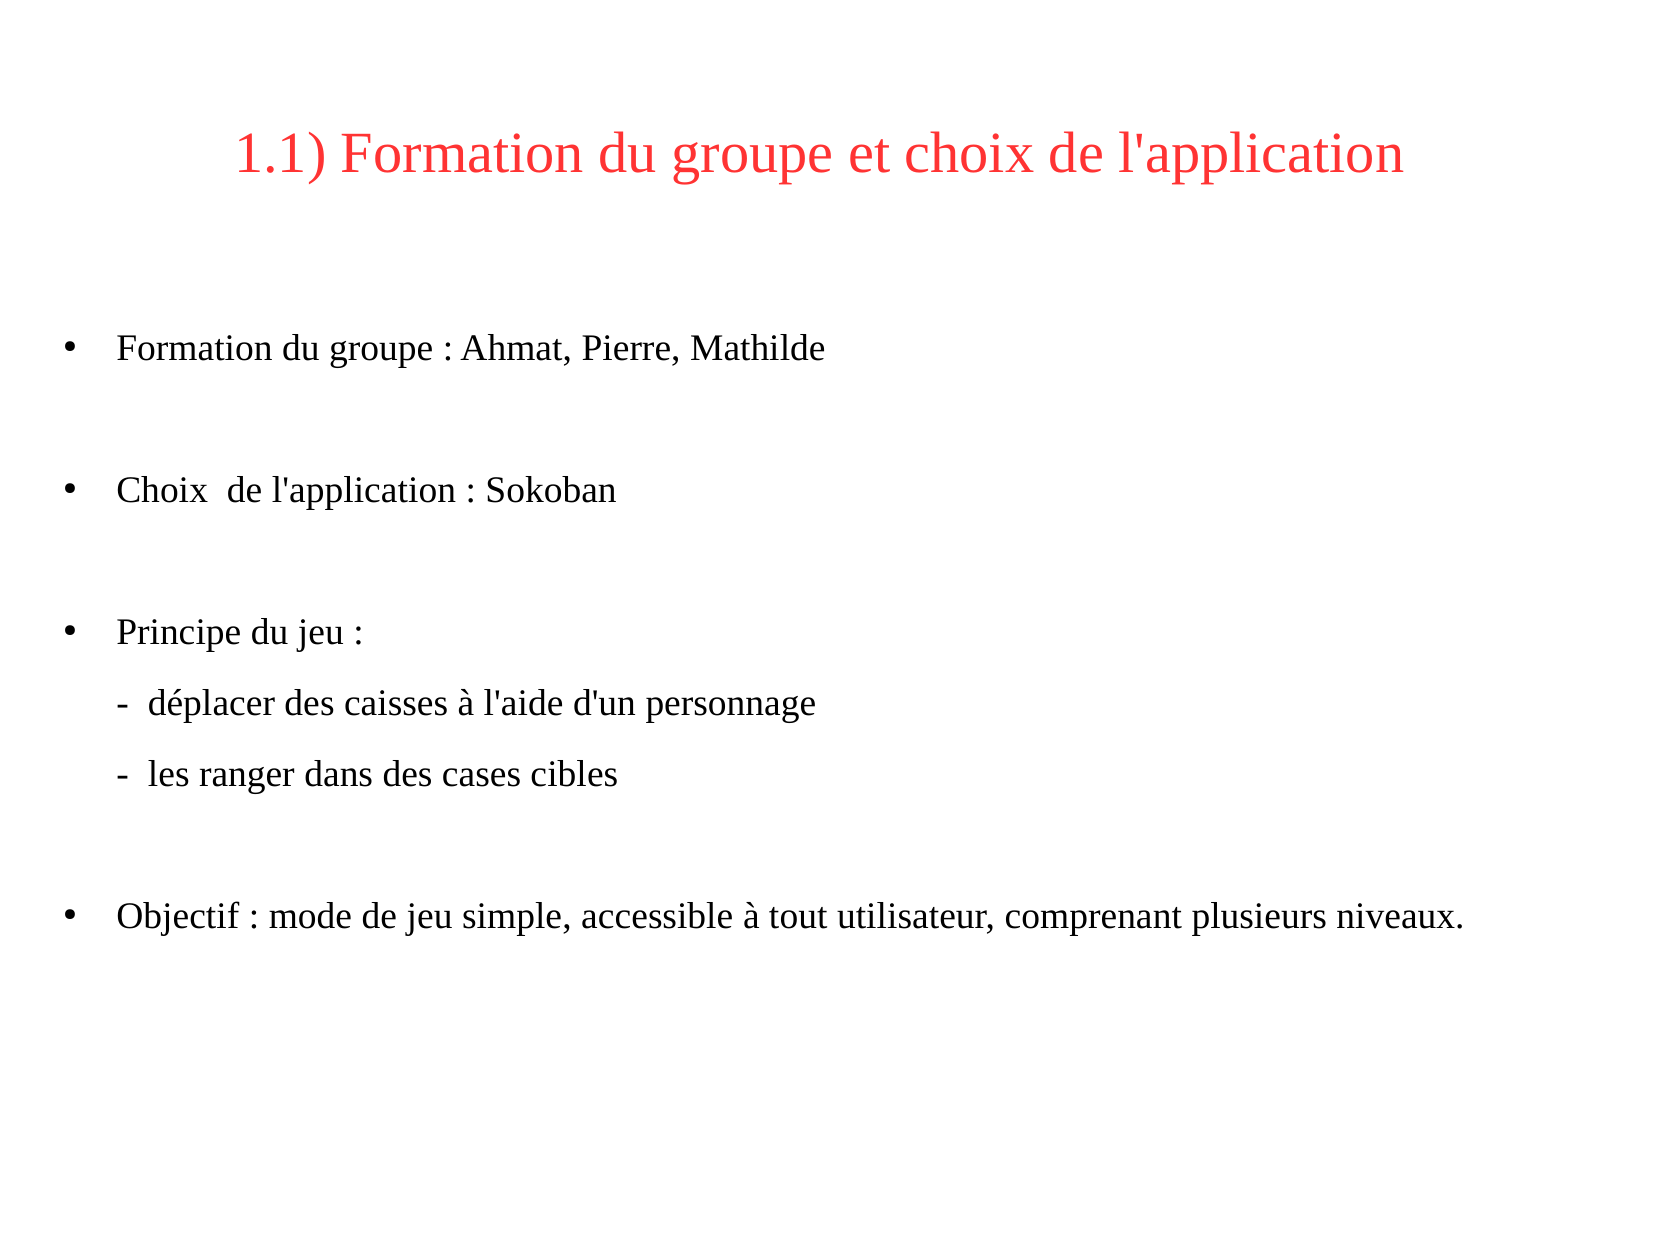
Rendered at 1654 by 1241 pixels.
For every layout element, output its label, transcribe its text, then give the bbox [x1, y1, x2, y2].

title 1.1) Formation du groupe et choix de l'application [82, 49, 1571, 257]
list Formation du groupe : Ahmat, Pierre, Mathilde Choix de l'application : Sokoban Principe du jeu : - déplacer des caisses à l'aide d'un personnage - les ranger dans des cases cibles Objectif : mode de jeu simple, accessible à tout utilisateur, comprenant plusieurs niveaux. [45, 326, 1602, 1090]
